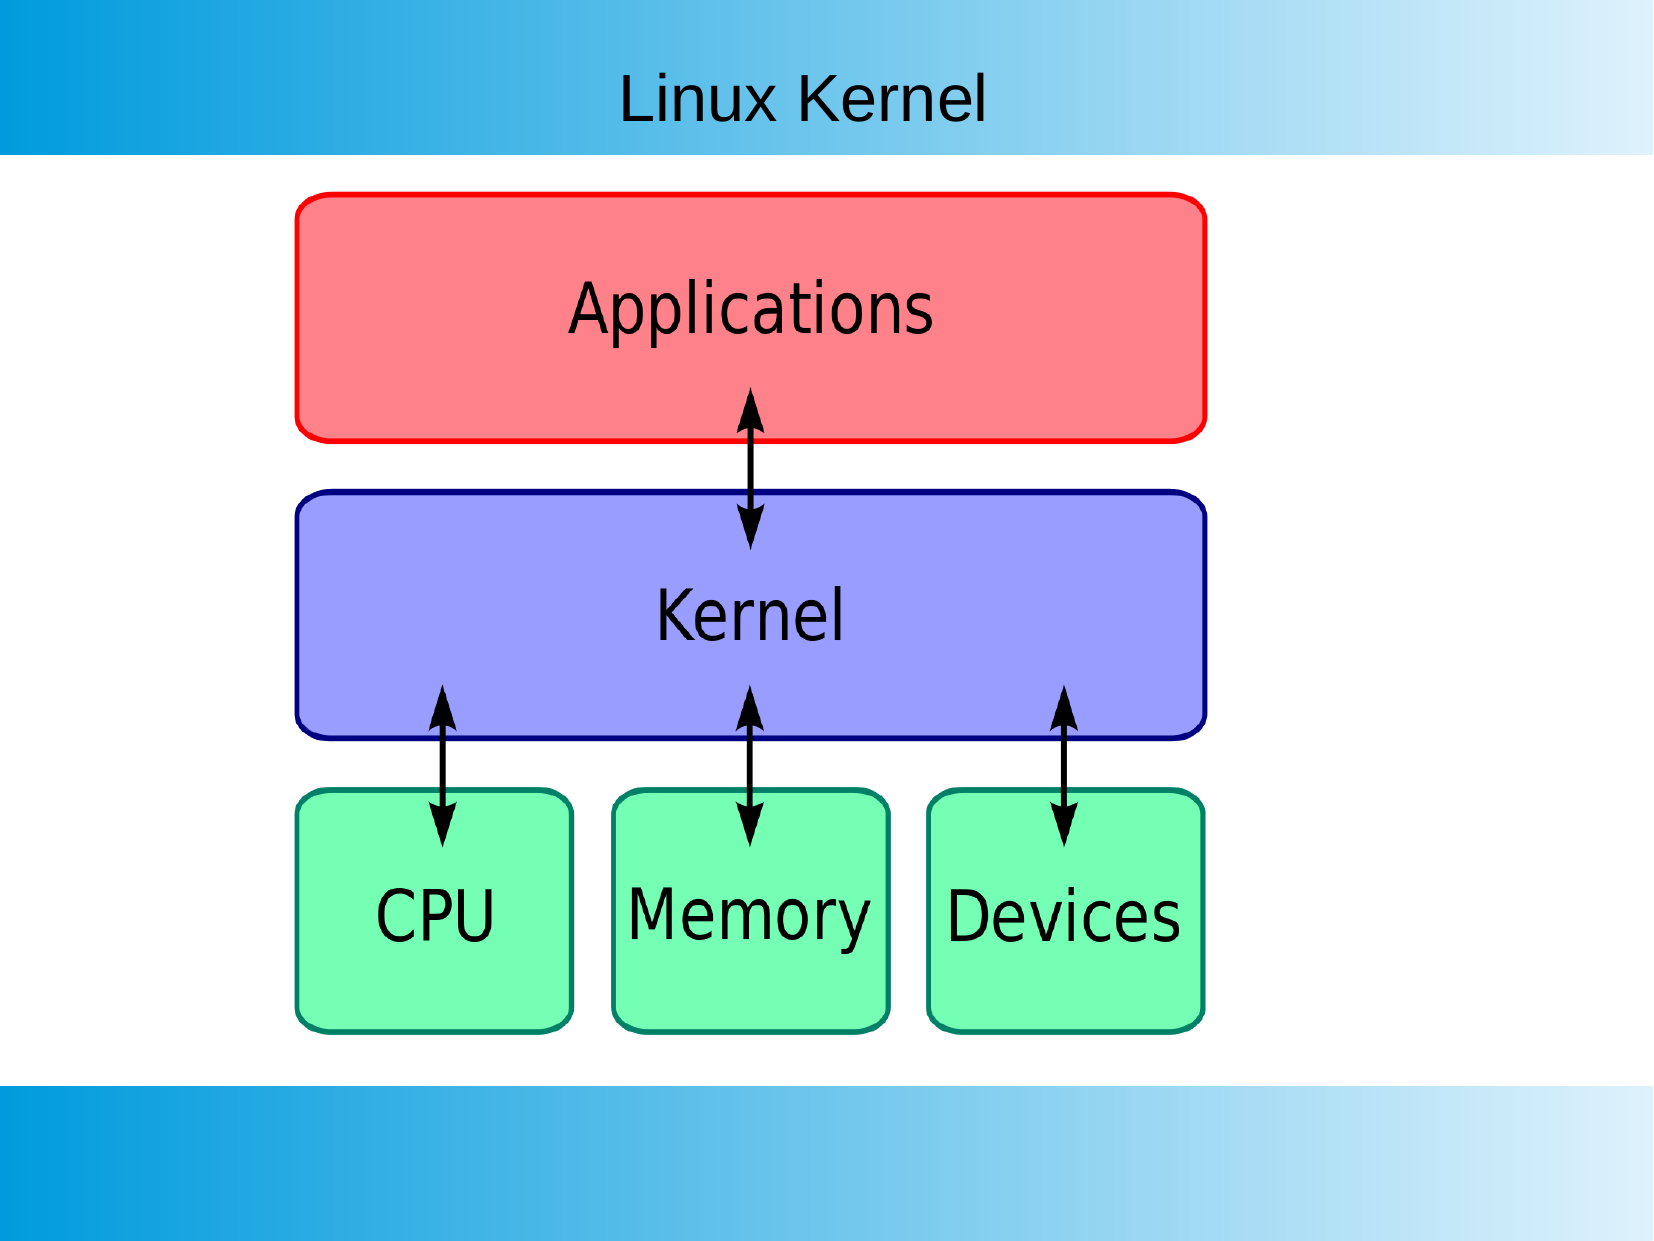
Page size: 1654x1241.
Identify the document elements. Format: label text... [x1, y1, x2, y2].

picture [272, 165, 1229, 1063]
text_box Linux Kernel [603, 47, 1004, 142]
